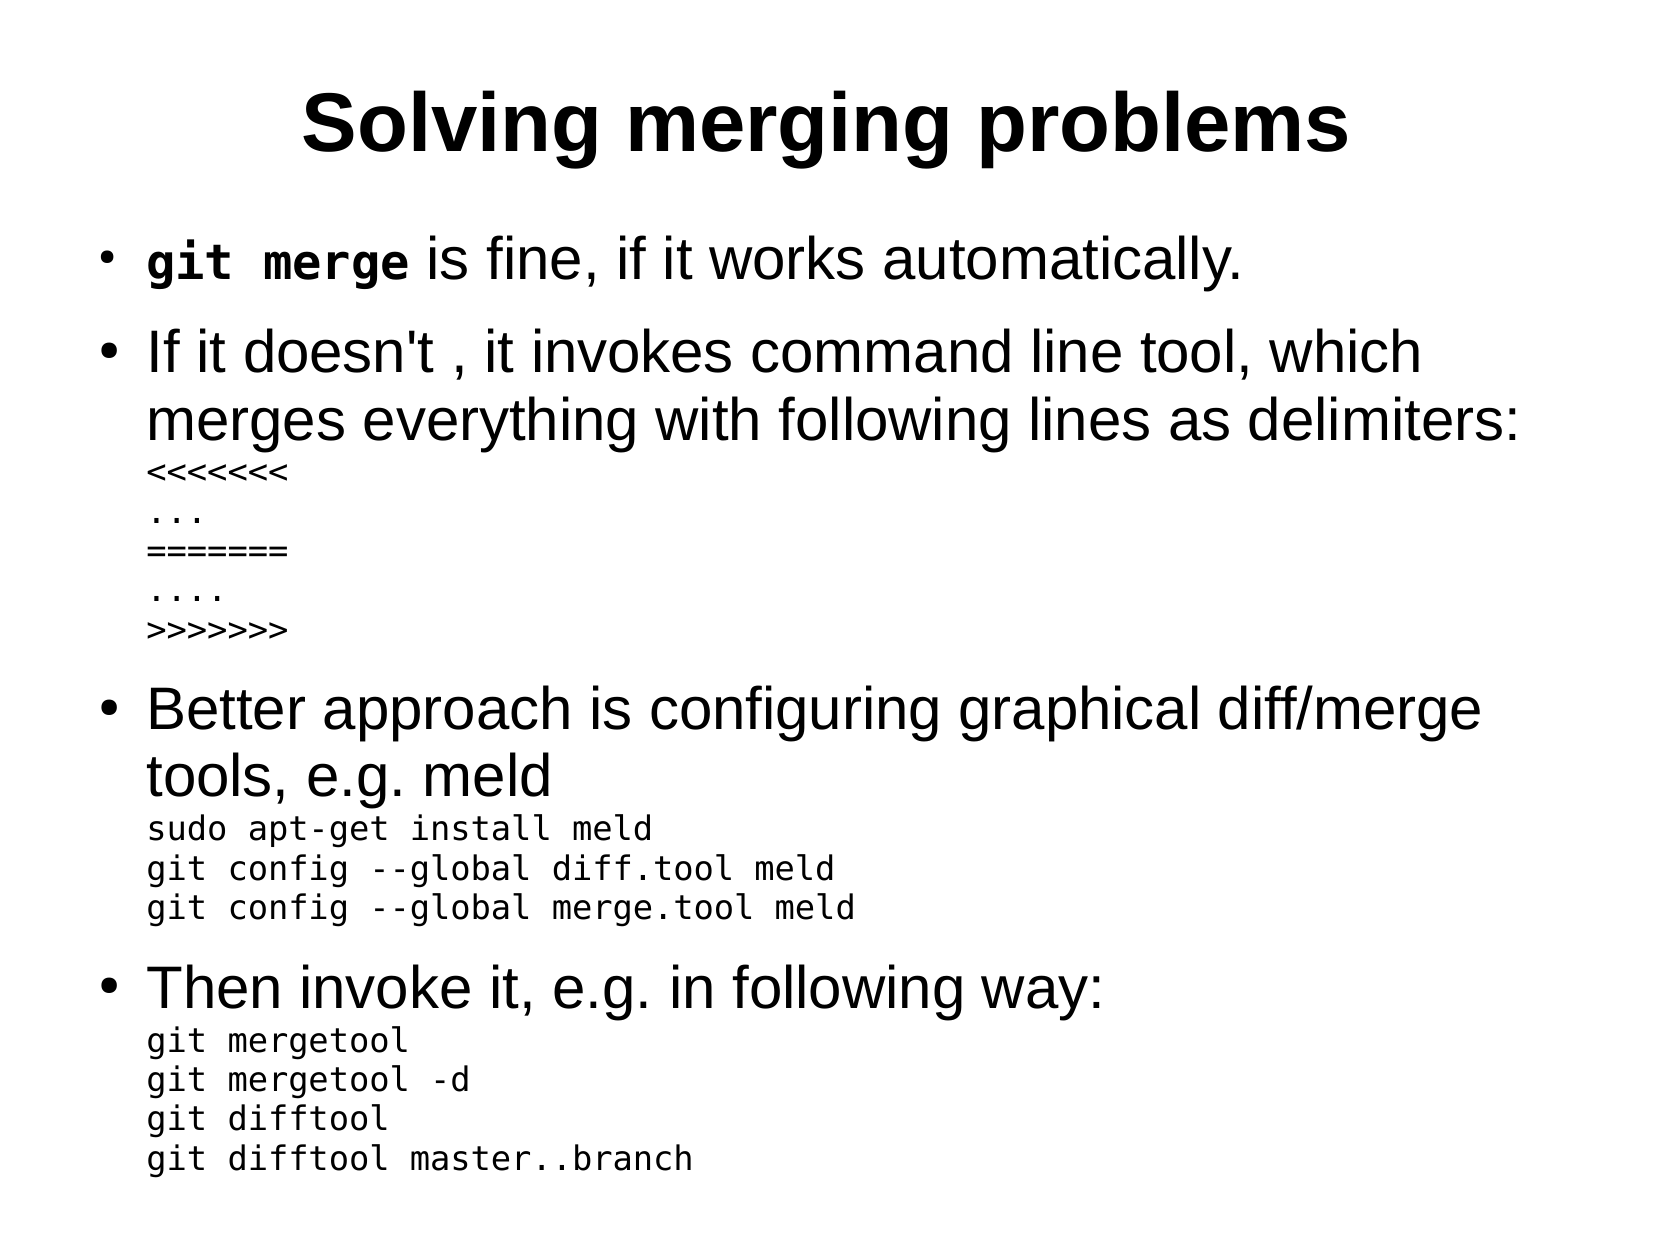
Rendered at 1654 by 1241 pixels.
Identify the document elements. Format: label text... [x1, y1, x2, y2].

title Solving merging problems [82, 49, 1571, 196]
list git merge is fine, if it works automatically. If it doesn't , it invokes command line tool, which merges everything with following lines as delimiters: <<<<<<< ... ======= .... >>>>>>> Better approach is configuring graphical diff/merge tools, e.g. meld sudo apt-get install meld git config --global diff.tool meld git config --global merge.tool meld Then invoke it, e.g. in following way: git mergetool git mergetool -d git difftool git difftool master..branch [82, 225, 1538, 1186]
